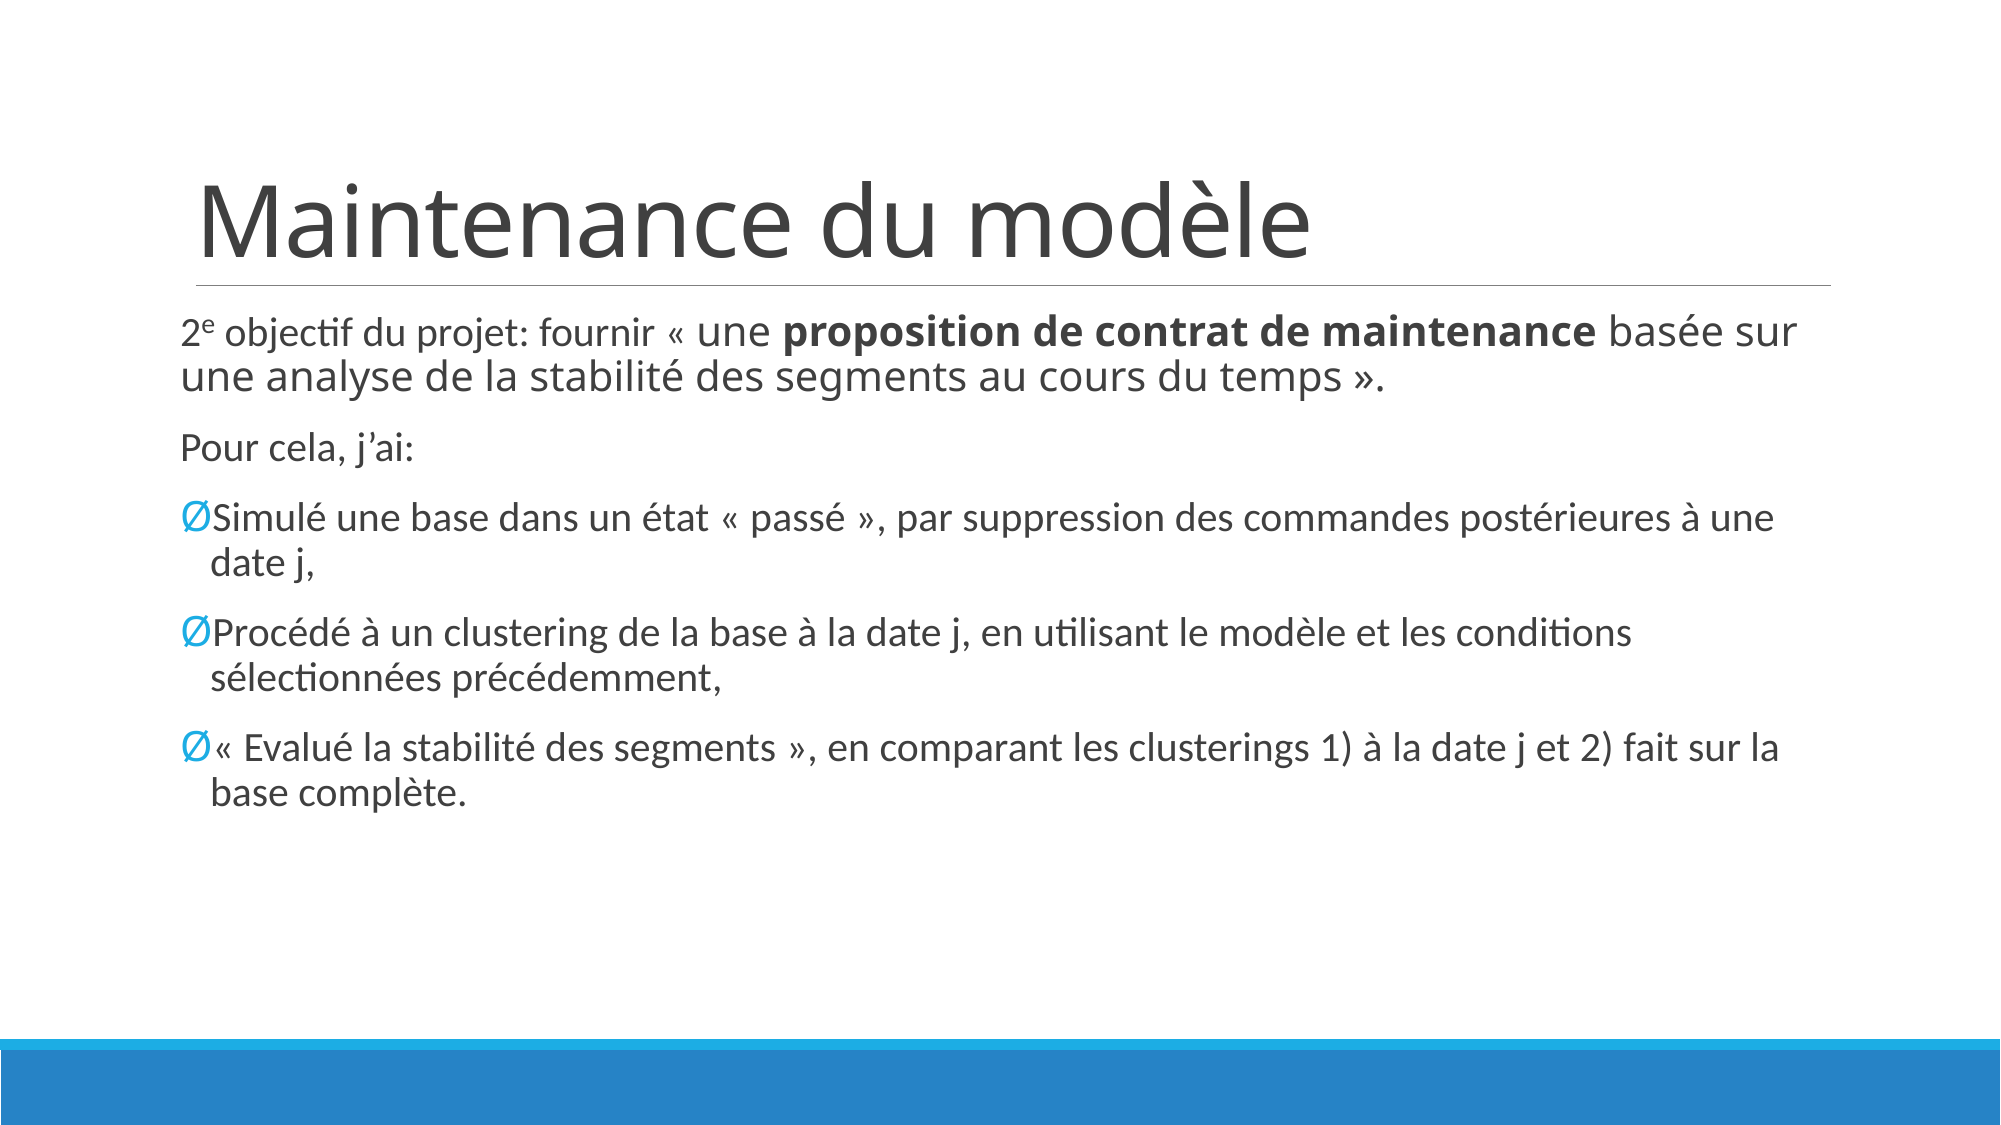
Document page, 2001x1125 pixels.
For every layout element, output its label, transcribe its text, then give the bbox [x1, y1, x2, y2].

title Maintenance du modèle [180, 47, 1831, 286]
list 2e objectif du projet: fournir « une proposition de contrat de maintenance basée sur une analyse de la stabilité des segments au cours du temps ». Pour cela, j’ai: Simulé une base dans un état « passé », par suppression des commandes postérieures à une date j, Procédé à un clustering de la base à la date j, en utilisant le modèle et les conditions sélectionnées précédemment, « Evalué la stabilité des segments », en comparant les clusterings 1) à la date j et 2) fait sur la base complète. [180, 302, 1831, 963]
